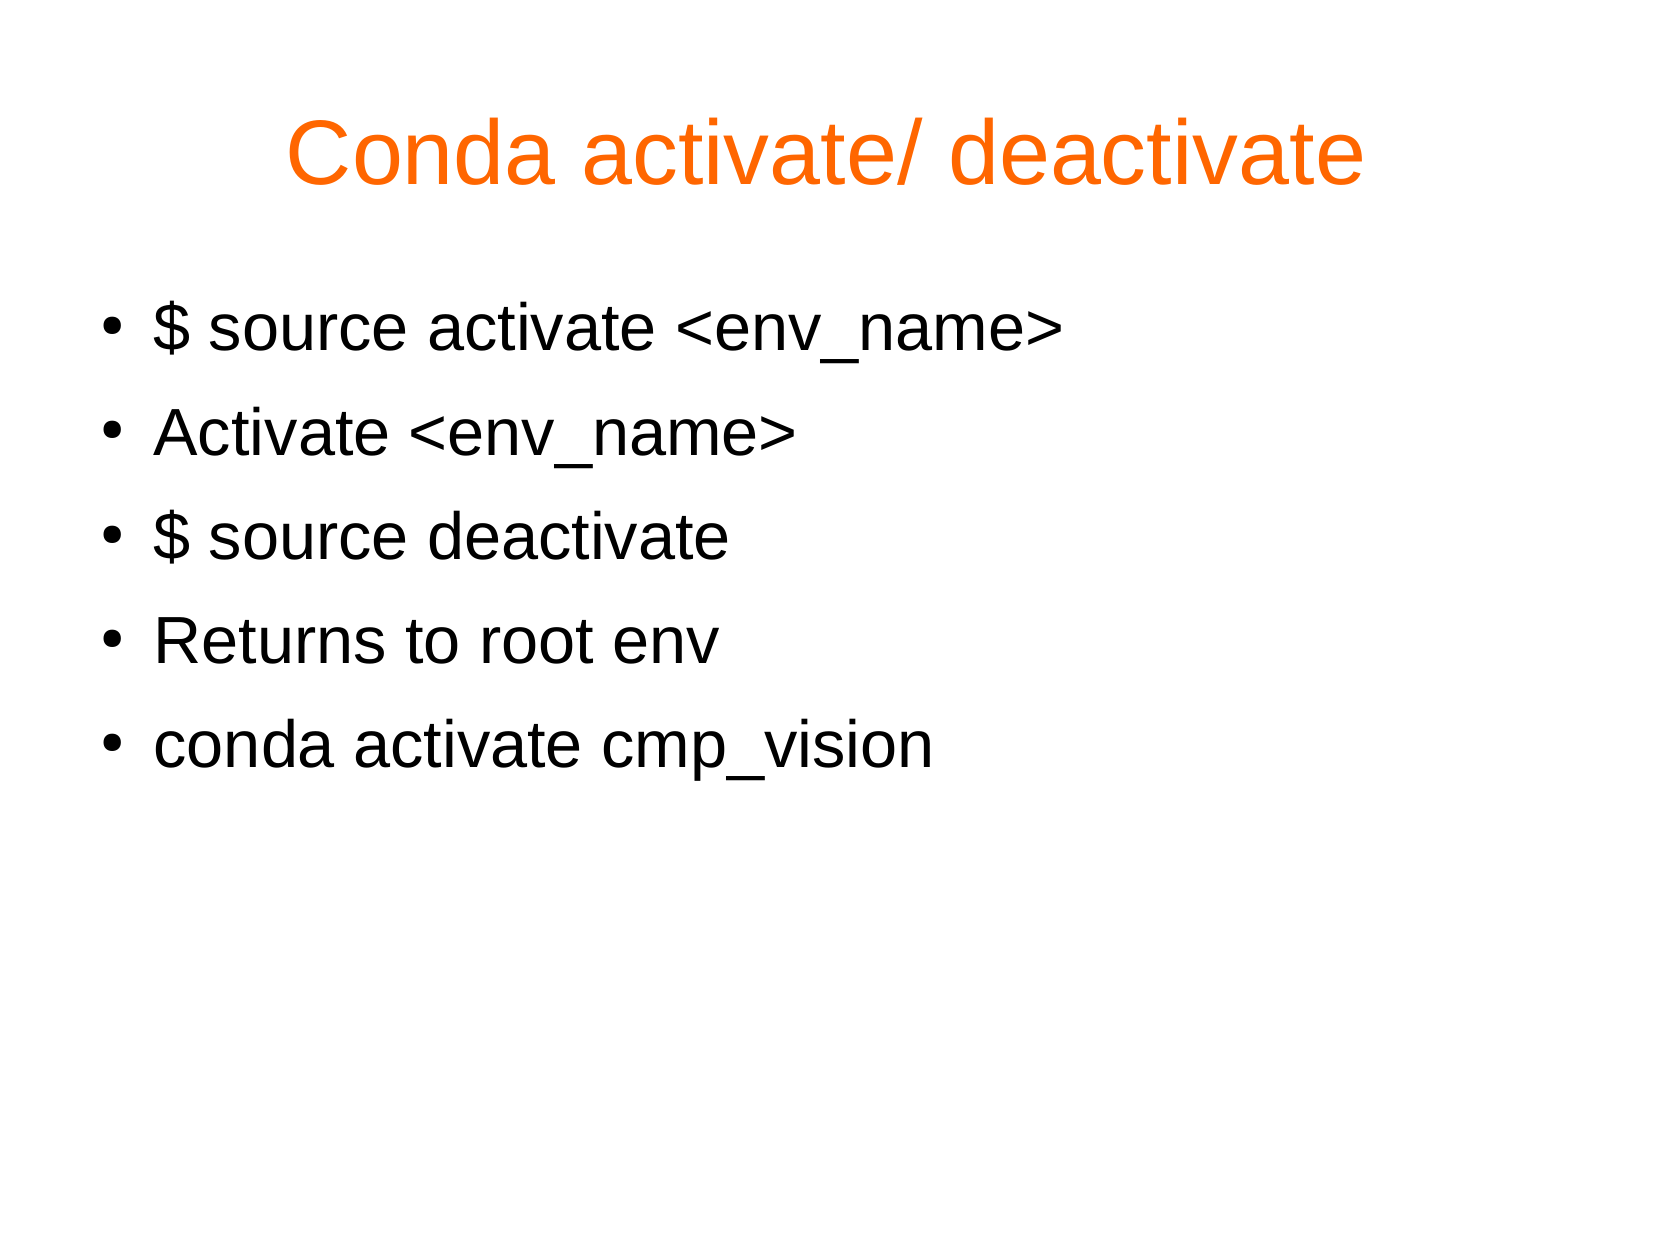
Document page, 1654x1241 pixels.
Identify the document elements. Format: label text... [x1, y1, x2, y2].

title Conda activate/ deactivate [82, 49, 1571, 257]
list $ source activate <env_name> Activate <env_name> $ source deactivate Returns to root env conda activate cmp_vision [82, 290, 1571, 1010]
